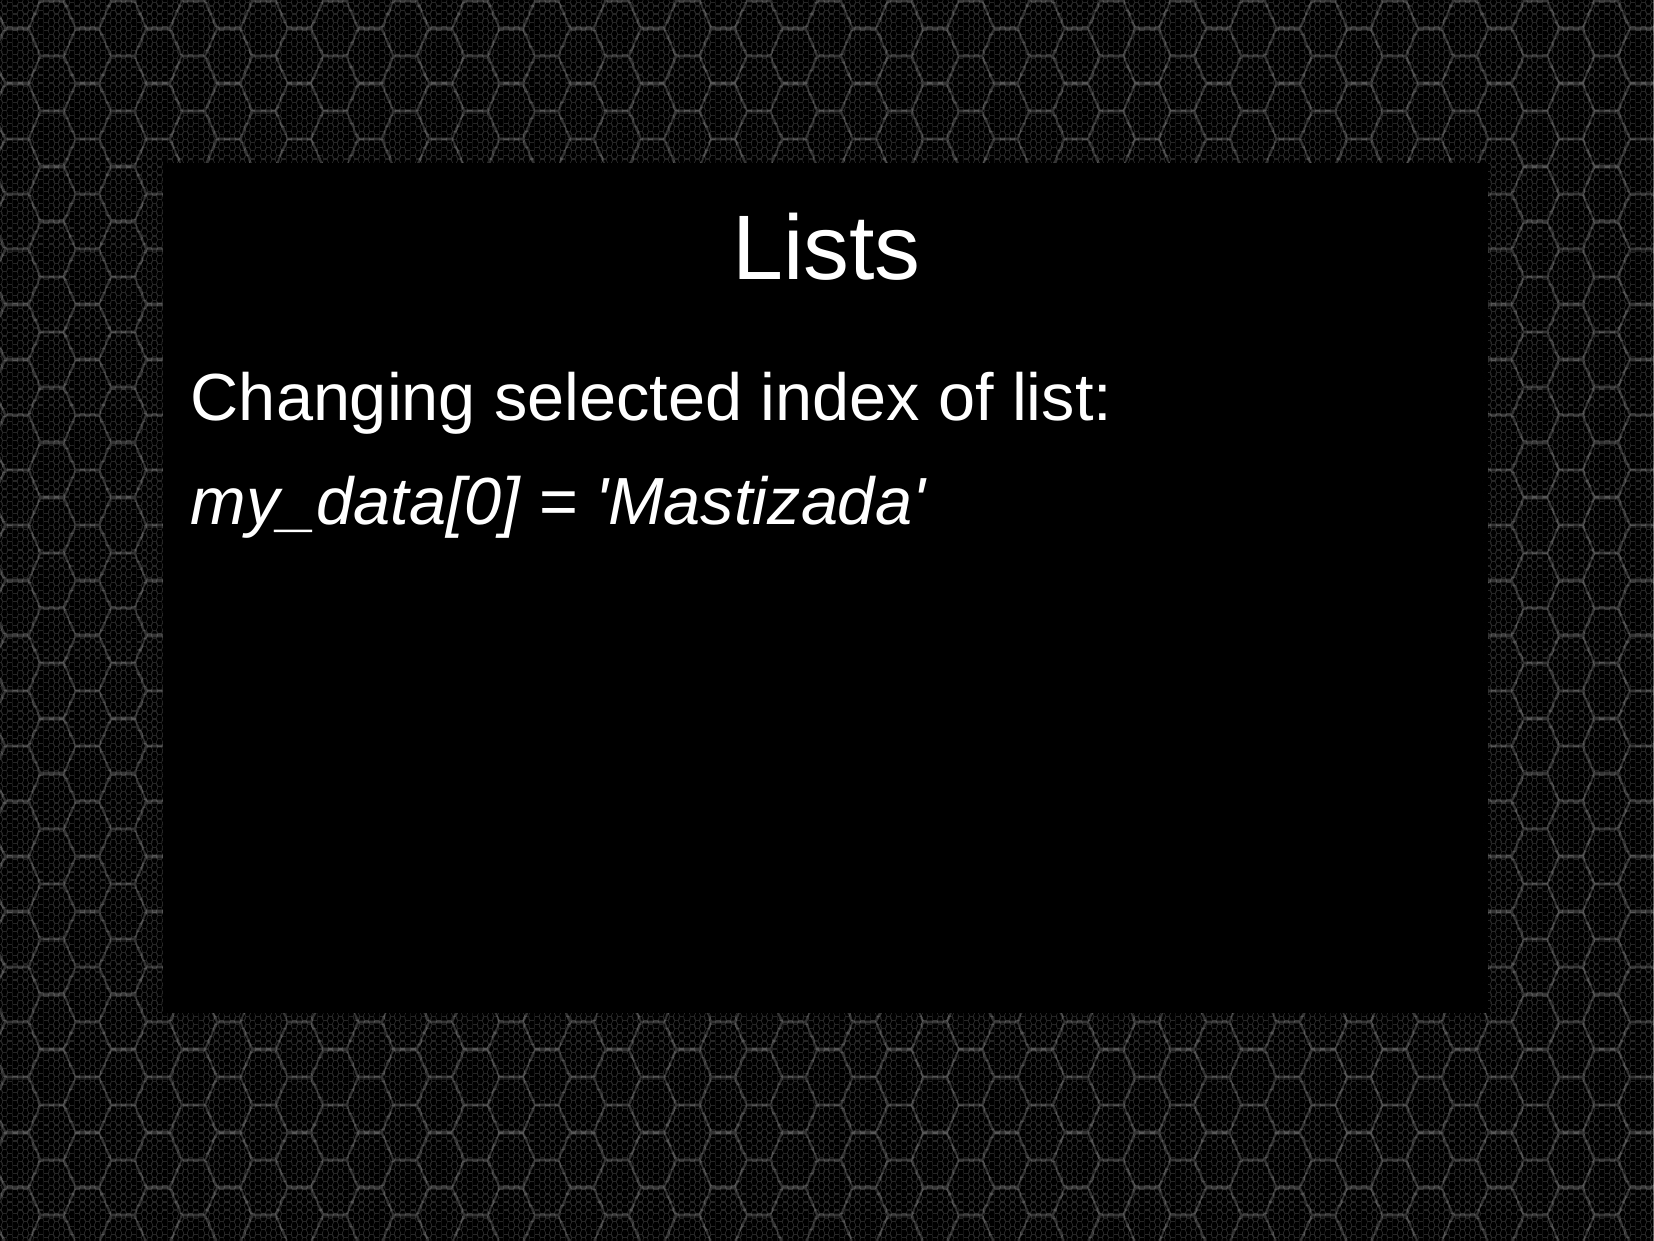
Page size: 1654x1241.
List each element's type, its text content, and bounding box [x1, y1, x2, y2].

list Changing selected index of list: my_data[0] = 'Mastizada' [120, 360, 1501, 1010]
picture [0, 0, 1654, 1241]
title Lists [82, 165, 1571, 331]
